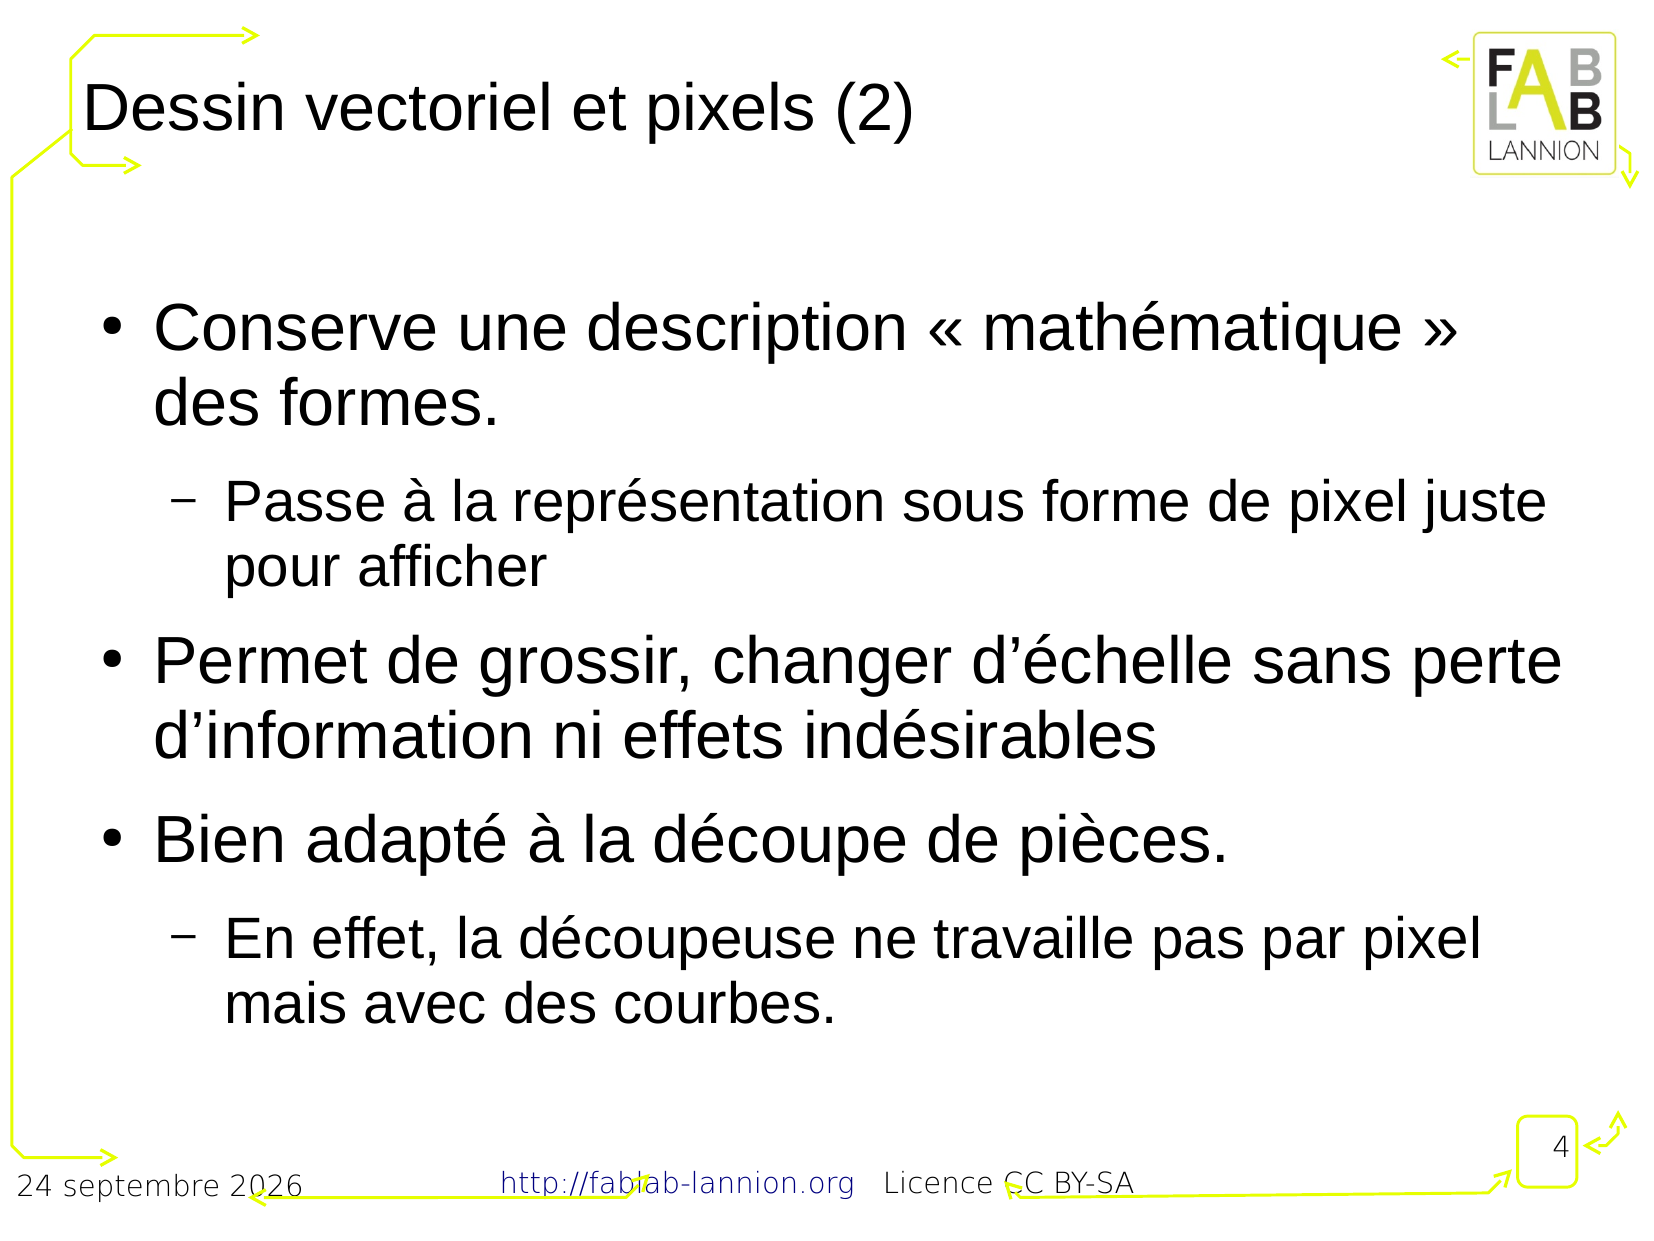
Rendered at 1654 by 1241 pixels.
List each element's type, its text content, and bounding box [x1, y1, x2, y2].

list Conserve une description « mathématique » des formes. Passe à la représentation sous forme de pixel juste pour afficher Permet de grossir, changer d’échelle sans perte d’information ni effets indésirables Bien adapté à la découpe de pièces. En effet, la découpeuse ne travaille pas par pixel mais avec des courbes. [82, 290, 1571, 1087]
title Dessin vectoriel et pixels (2) [82, 49, 1441, 166]
picture [1470, 29, 1619, 178]
